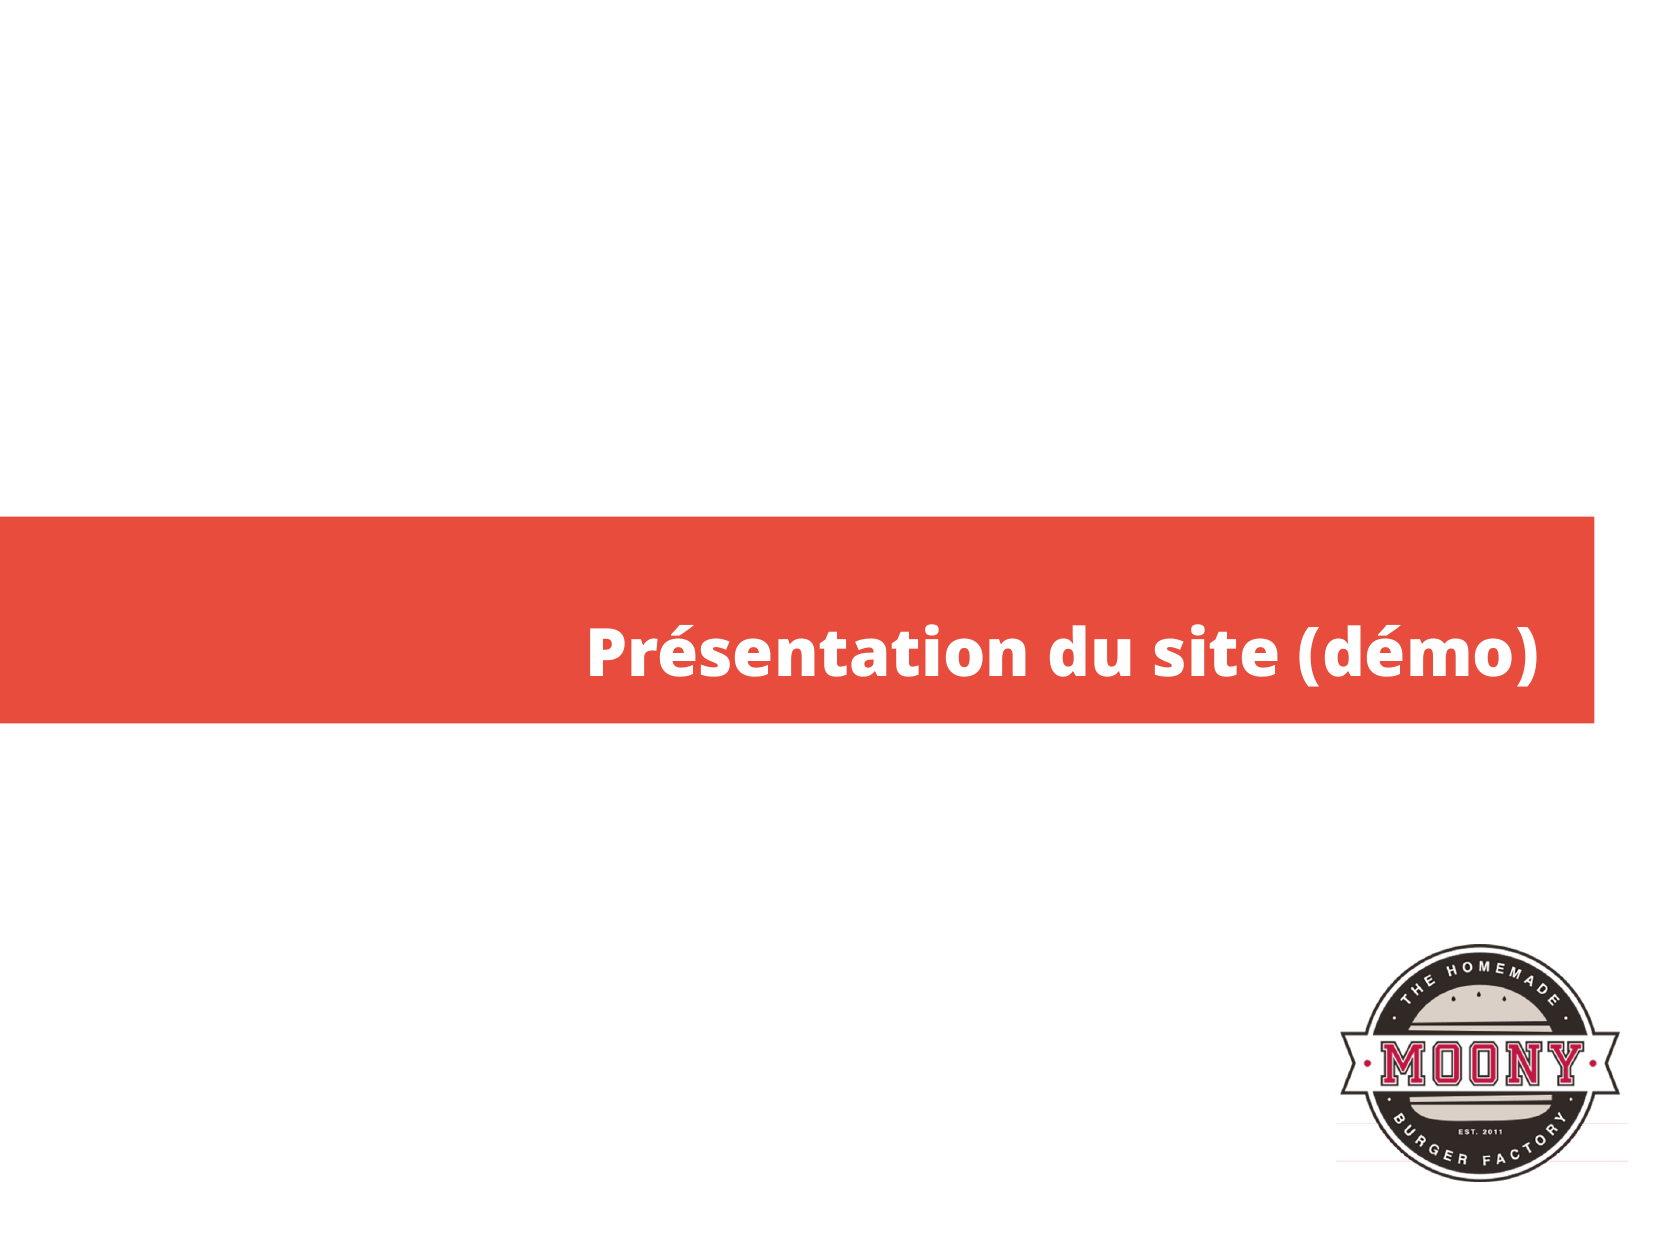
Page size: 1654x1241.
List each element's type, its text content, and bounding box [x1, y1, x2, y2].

picture [1336, 944, 1628, 1182]
text_box Présentation du site (démo) [375, 597, 1573, 769]
title [1013, 561, 1616, 709]
